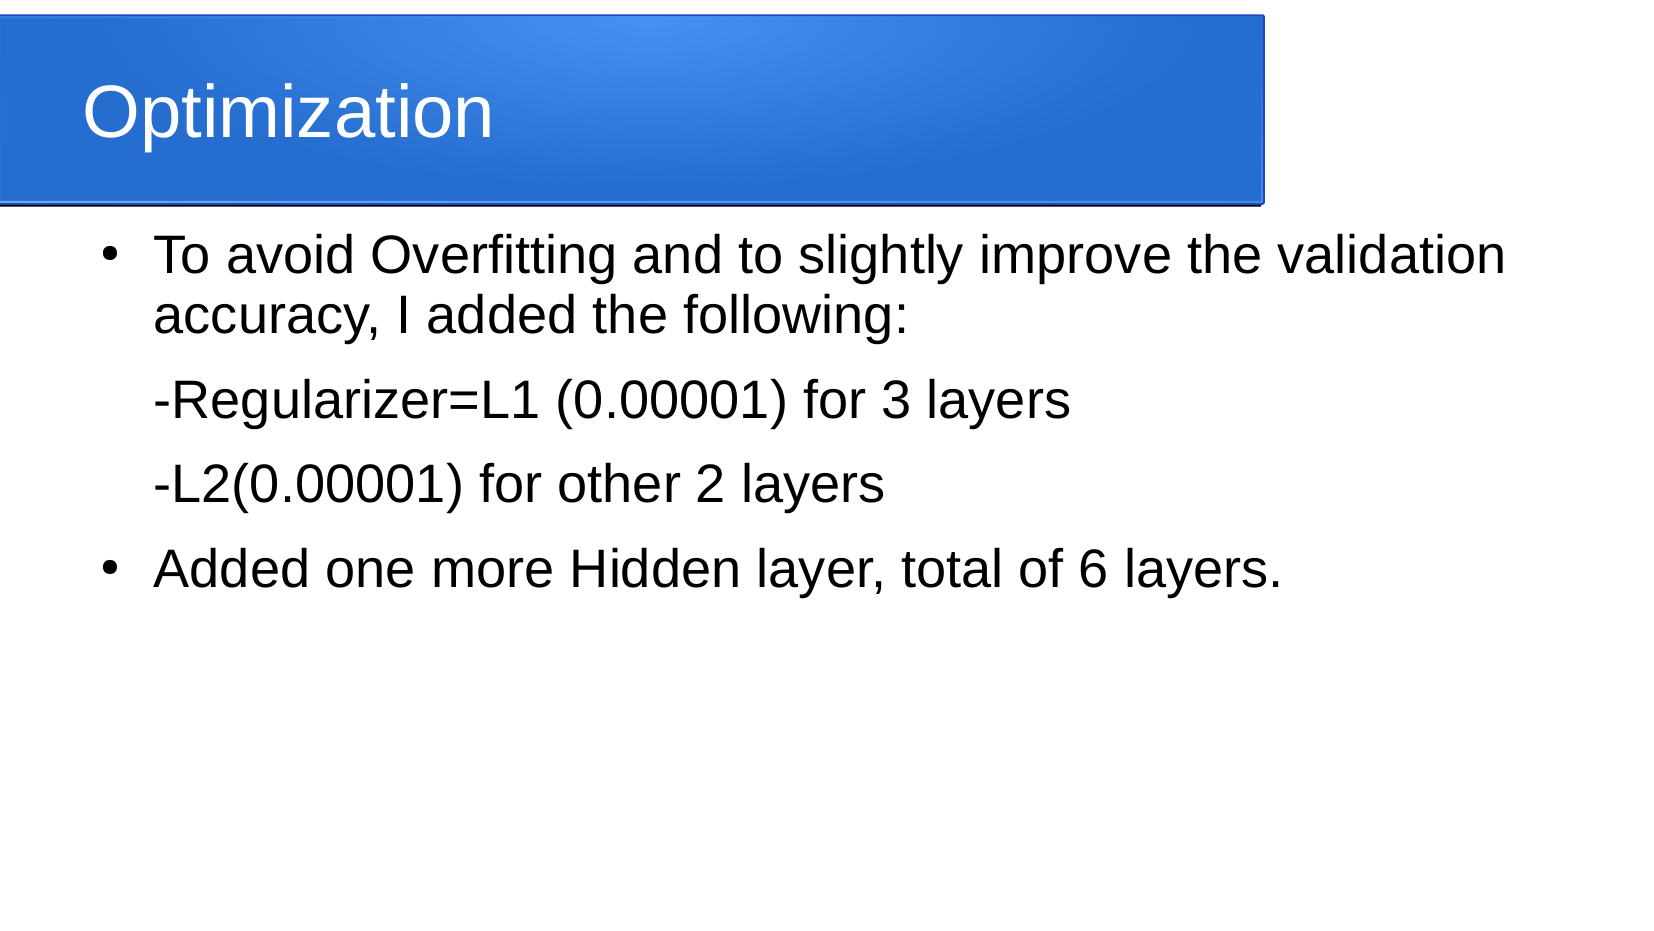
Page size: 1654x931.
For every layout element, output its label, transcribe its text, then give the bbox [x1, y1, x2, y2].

list To avoid Overfitting and to slightly improve the validation accuracy, I added the following: -Regularizer=L1 (0.00001) for 3 layers -L2(0.00001) for other 2 layers Added one more Hidden layer, total of 6 layers. [82, 224, 1571, 764]
title Optimization [82, 35, 1235, 189]
